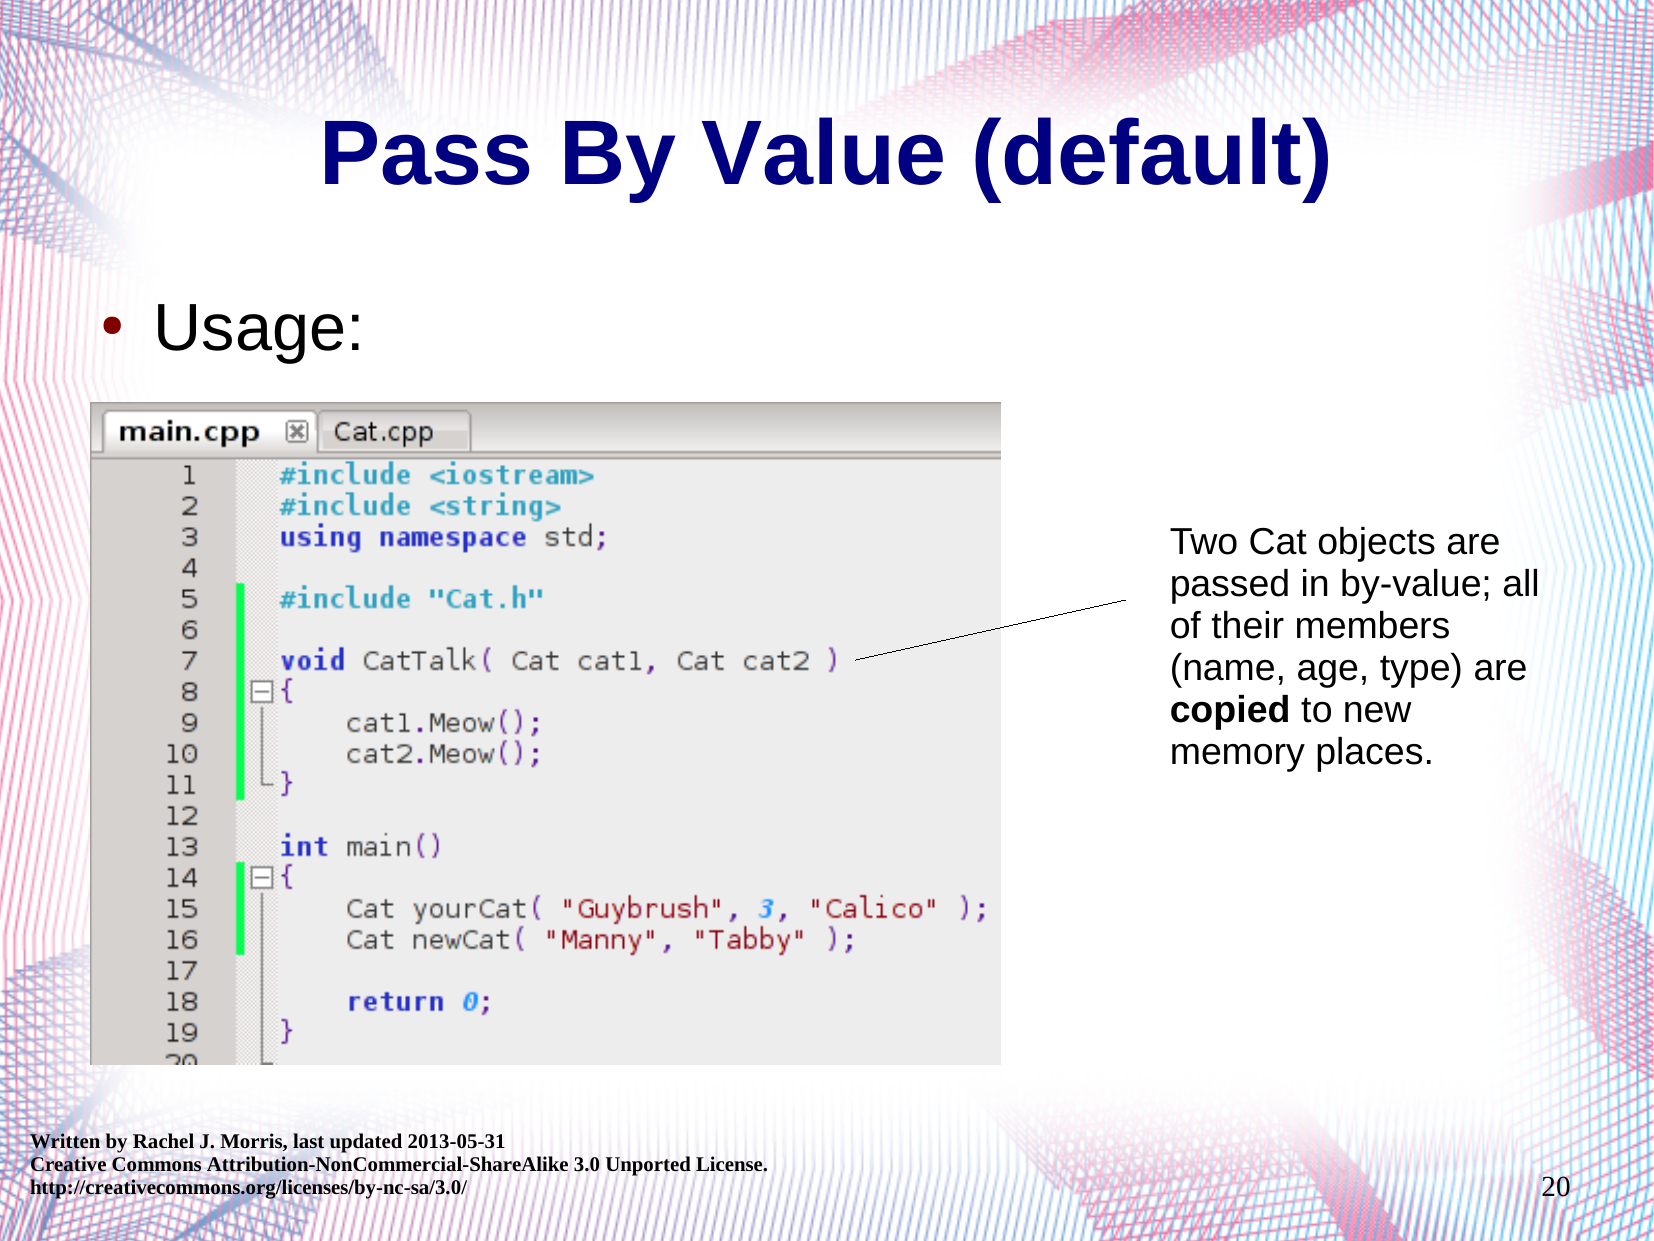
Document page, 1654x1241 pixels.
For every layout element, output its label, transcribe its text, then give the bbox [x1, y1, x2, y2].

picture [0, 0, 1654, 1241]
title Pass By Value (default) [82, 49, 1571, 257]
list Usage: [82, 290, 1571, 1010]
text_box Two Cat objects are passed in by-value; all of their members (name, age, type) are copied to new memory places. [1155, 513, 1561, 781]
